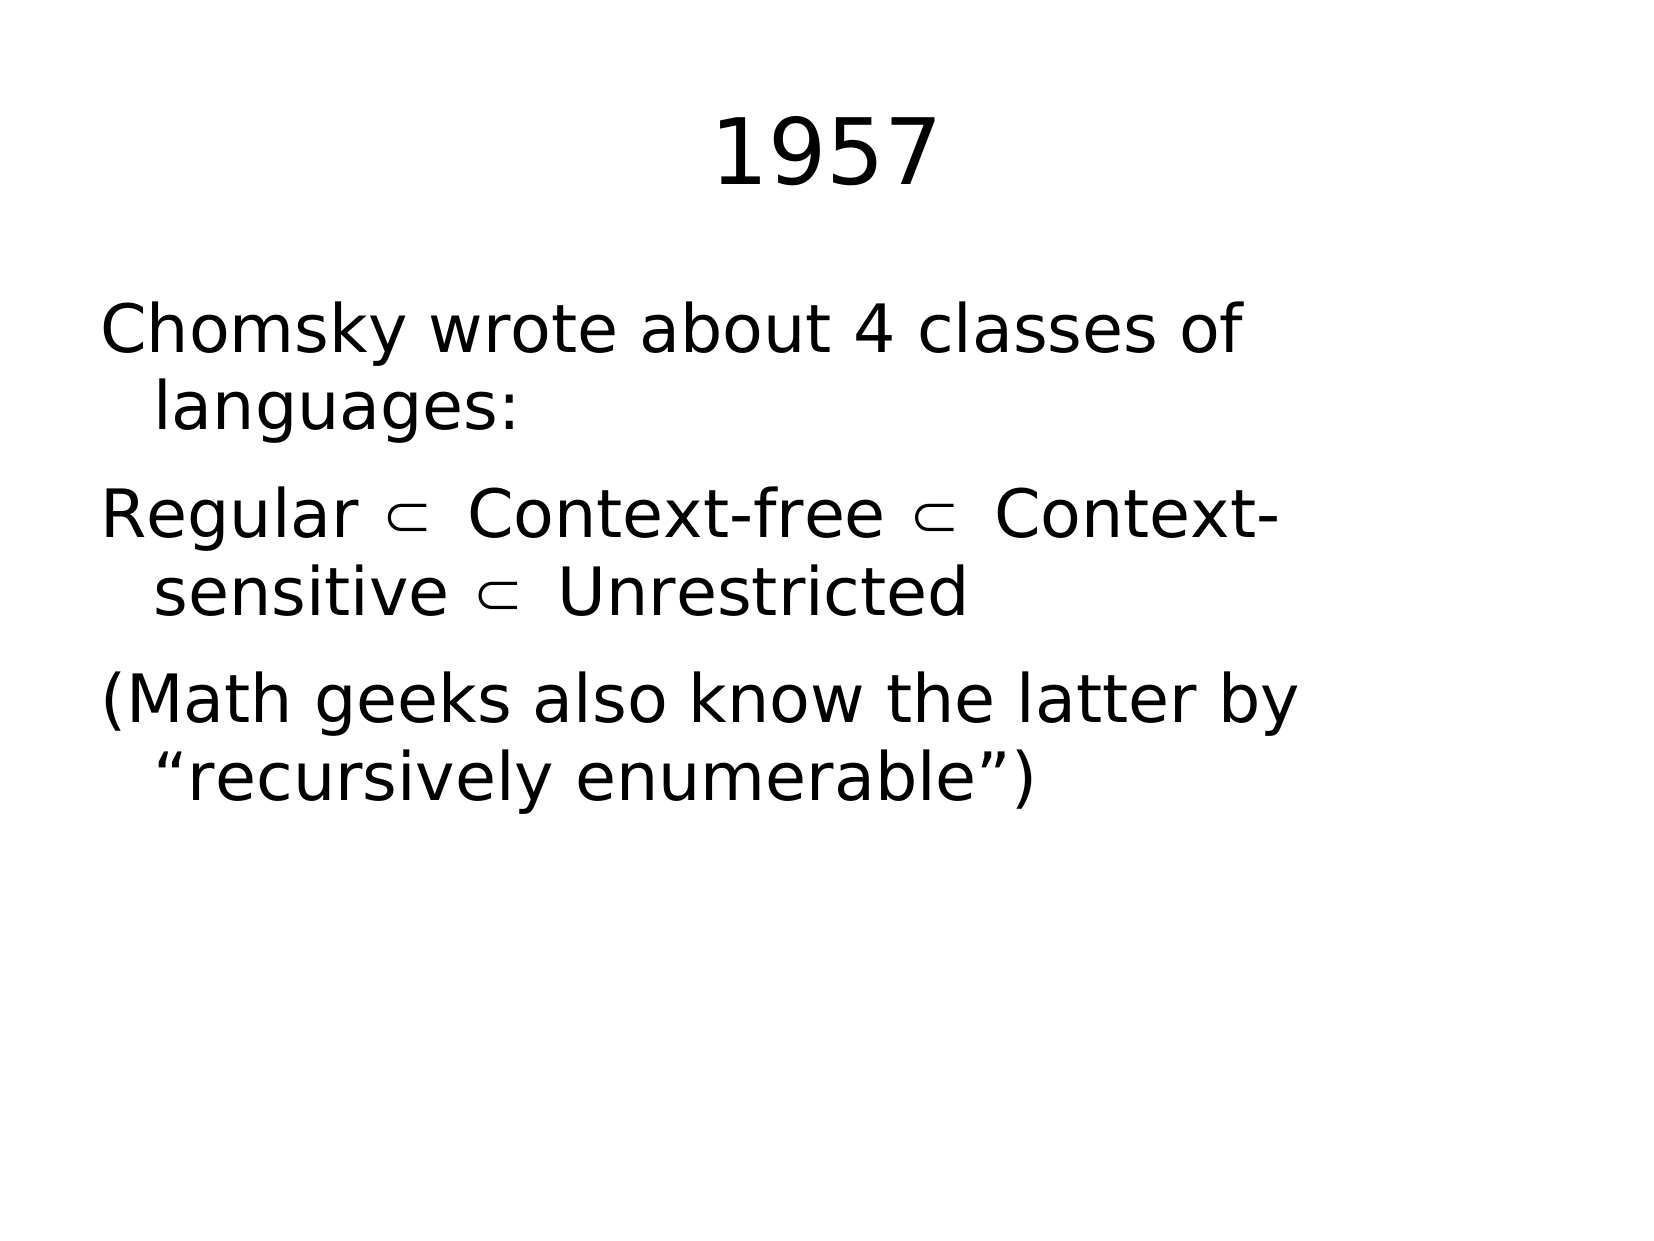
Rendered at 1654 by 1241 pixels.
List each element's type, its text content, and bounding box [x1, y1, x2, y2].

list Chomsky wrote about 4 classes of languages: Regular Ì Context-free Ì Context-sensitive Ì Unrestricted (Math geeks also know the latter by “recursively enumerable”) [82, 290, 1571, 1109]
title 1957 [82, 49, 1571, 257]
